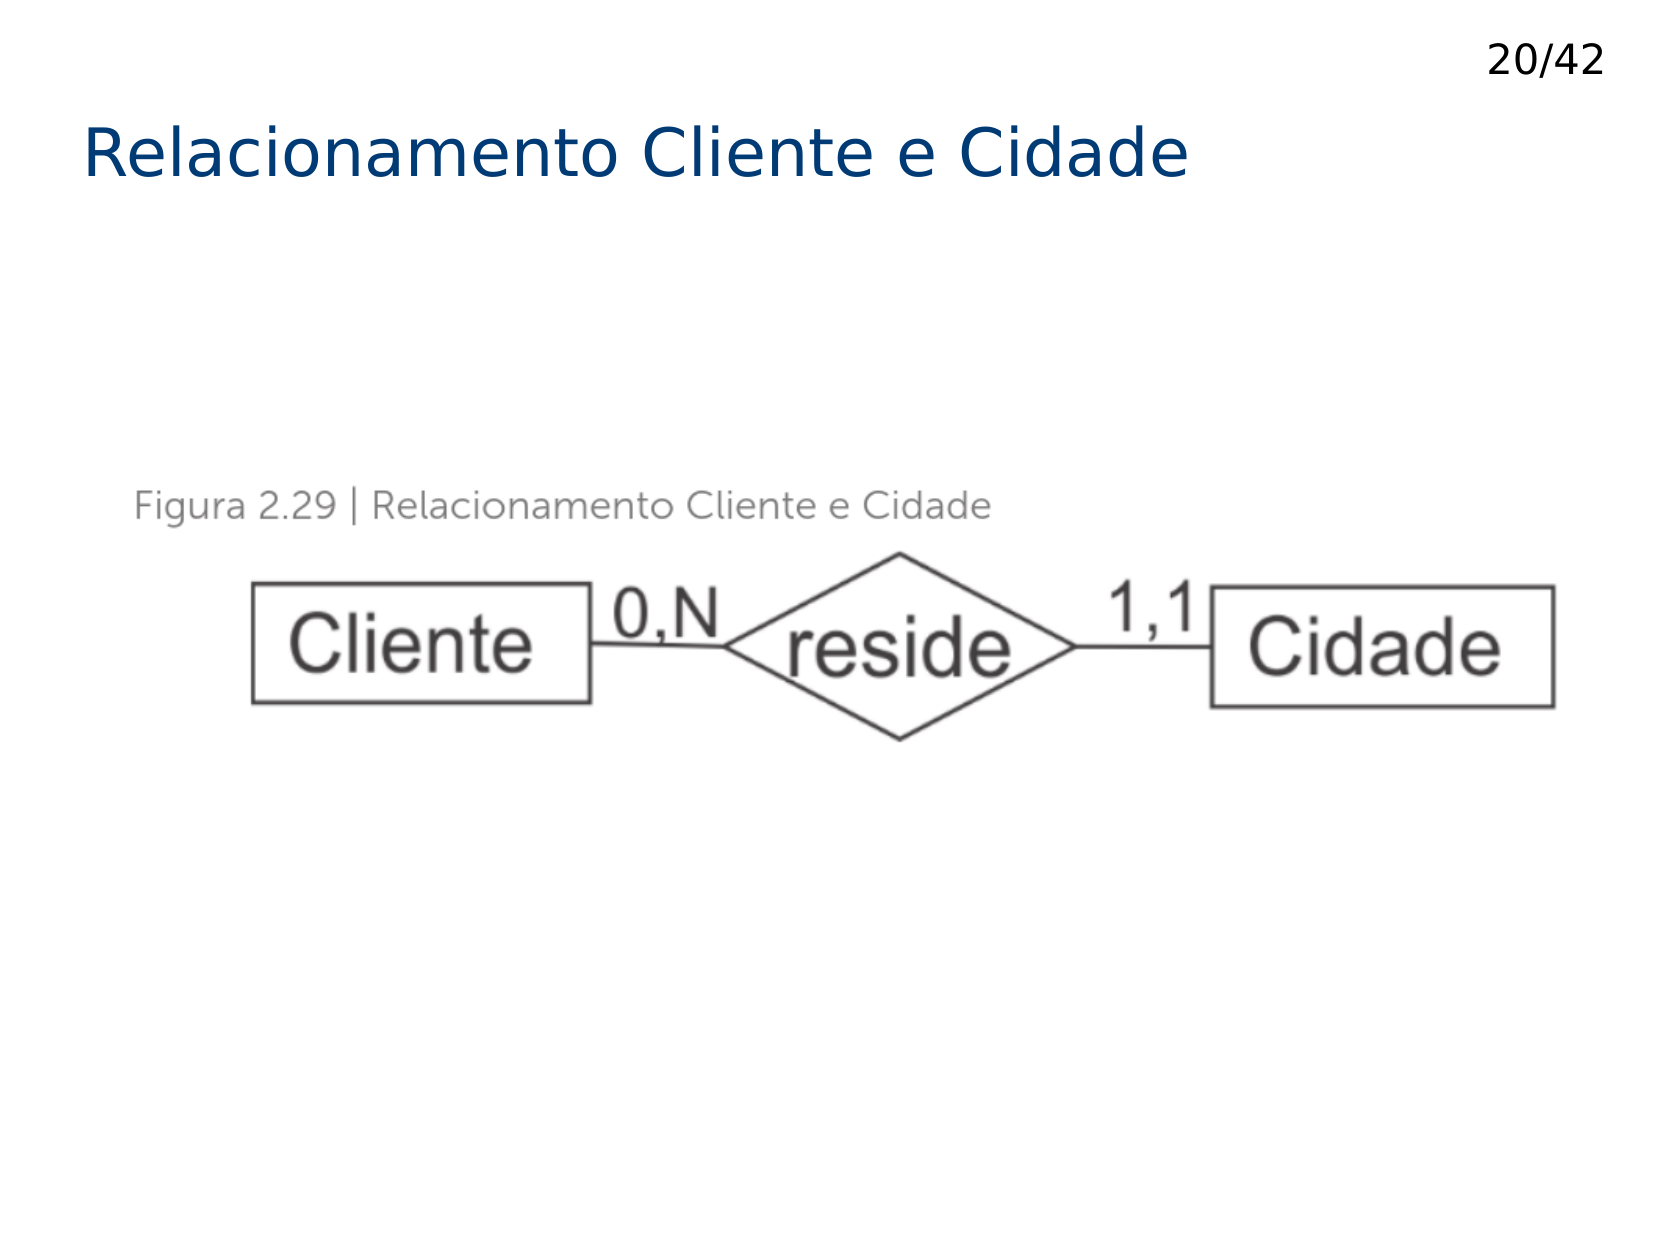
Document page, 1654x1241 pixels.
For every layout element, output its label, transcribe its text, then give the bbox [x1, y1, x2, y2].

title Relacionamento Cliente e Cidade [82, 75, 1571, 231]
picture [134, 483, 1565, 747]
